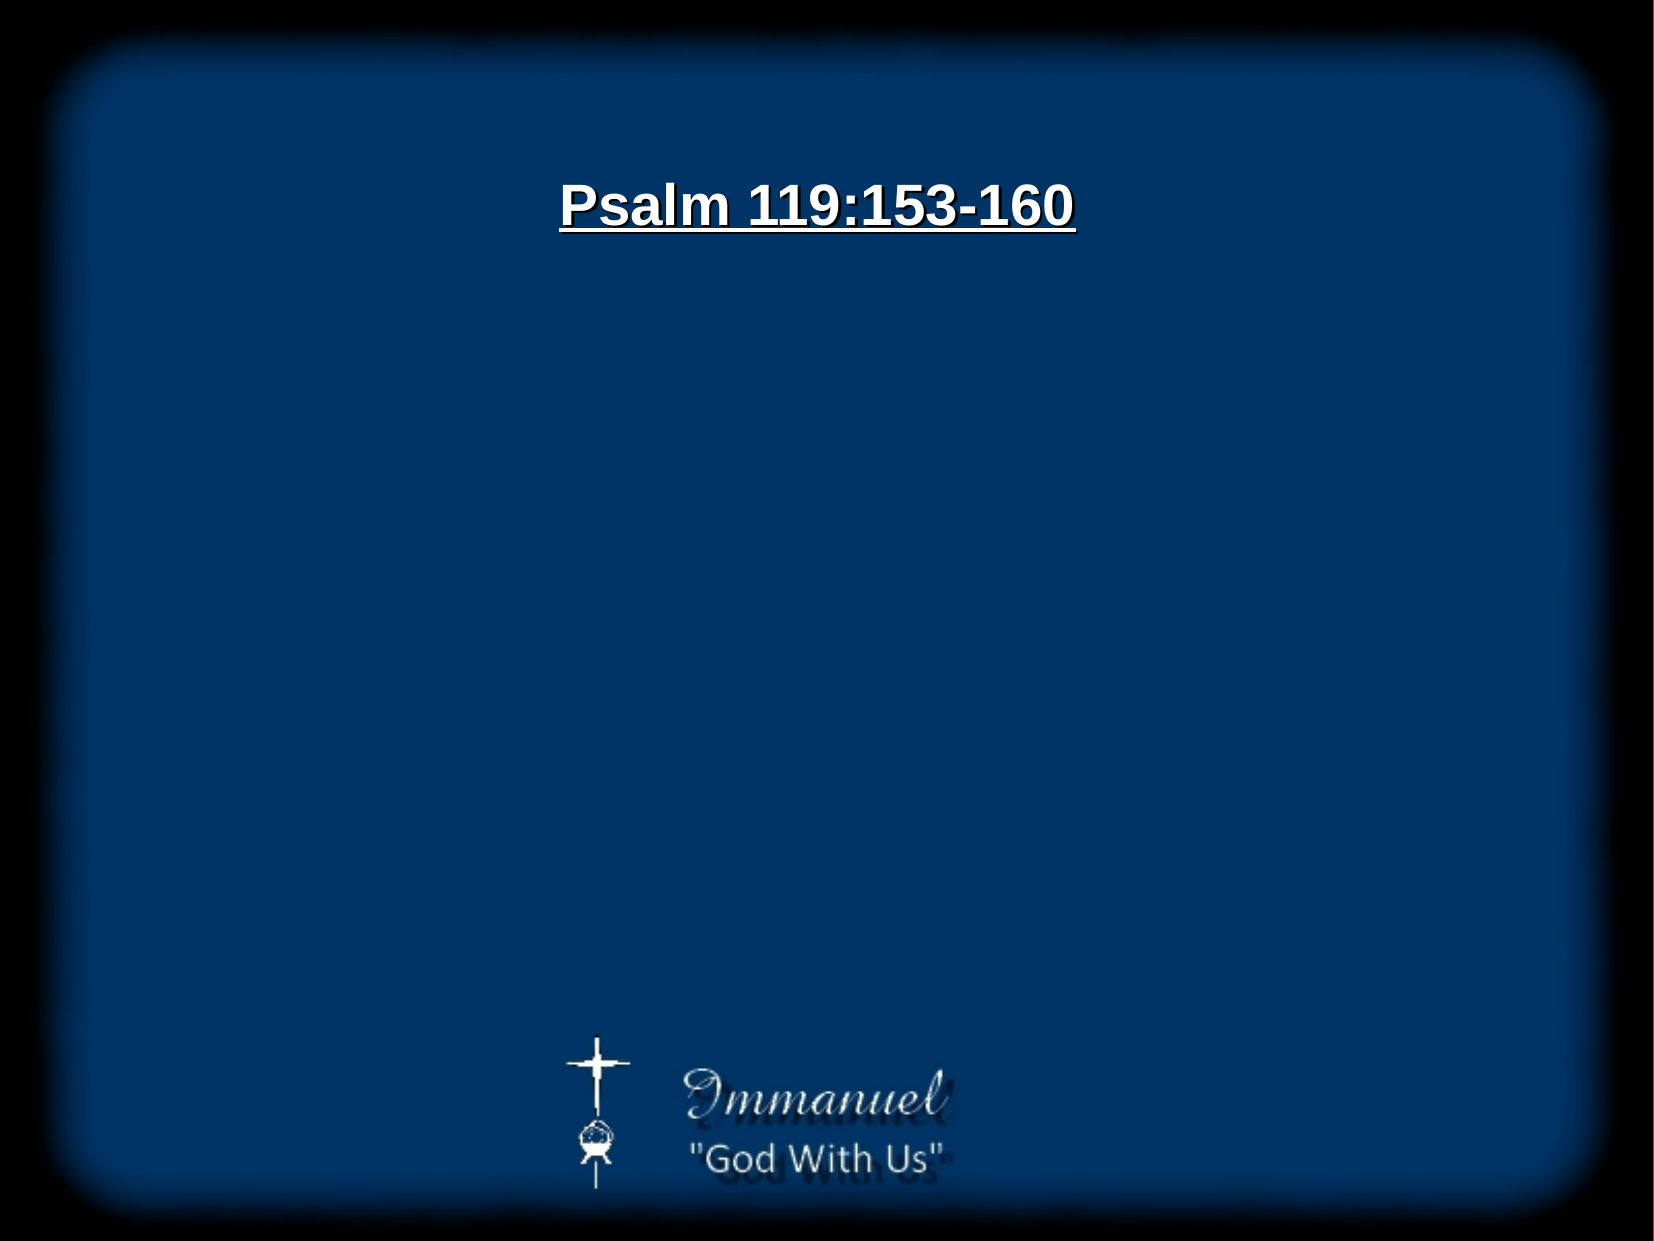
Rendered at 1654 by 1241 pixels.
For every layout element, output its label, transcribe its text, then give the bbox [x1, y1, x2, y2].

text_box Psalm 119:153-160 [90, 165, 1546, 247]
picture [0, 0, 1654, 1241]
